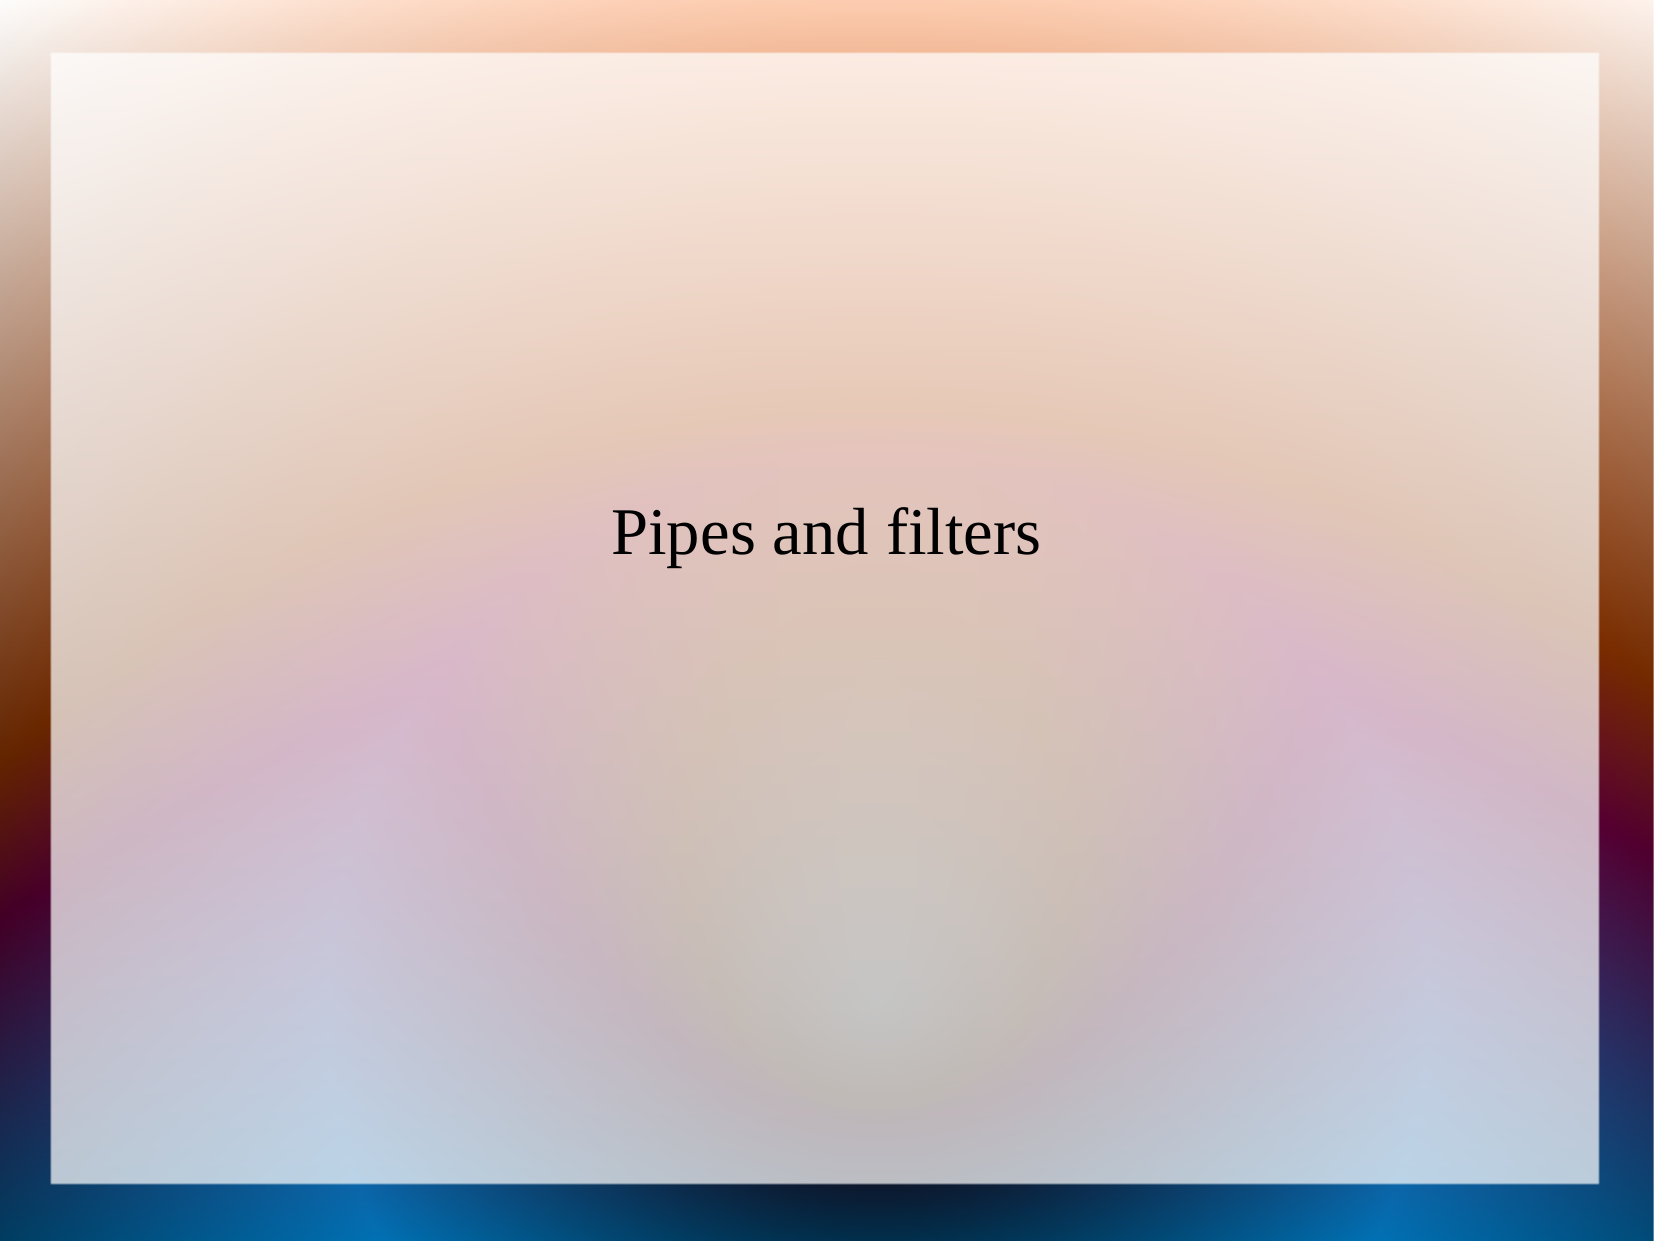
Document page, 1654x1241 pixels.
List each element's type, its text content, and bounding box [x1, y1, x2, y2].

subtitle Pipes and filters [82, 55, 1571, 1010]
picture [0, 0, 1654, 1241]
